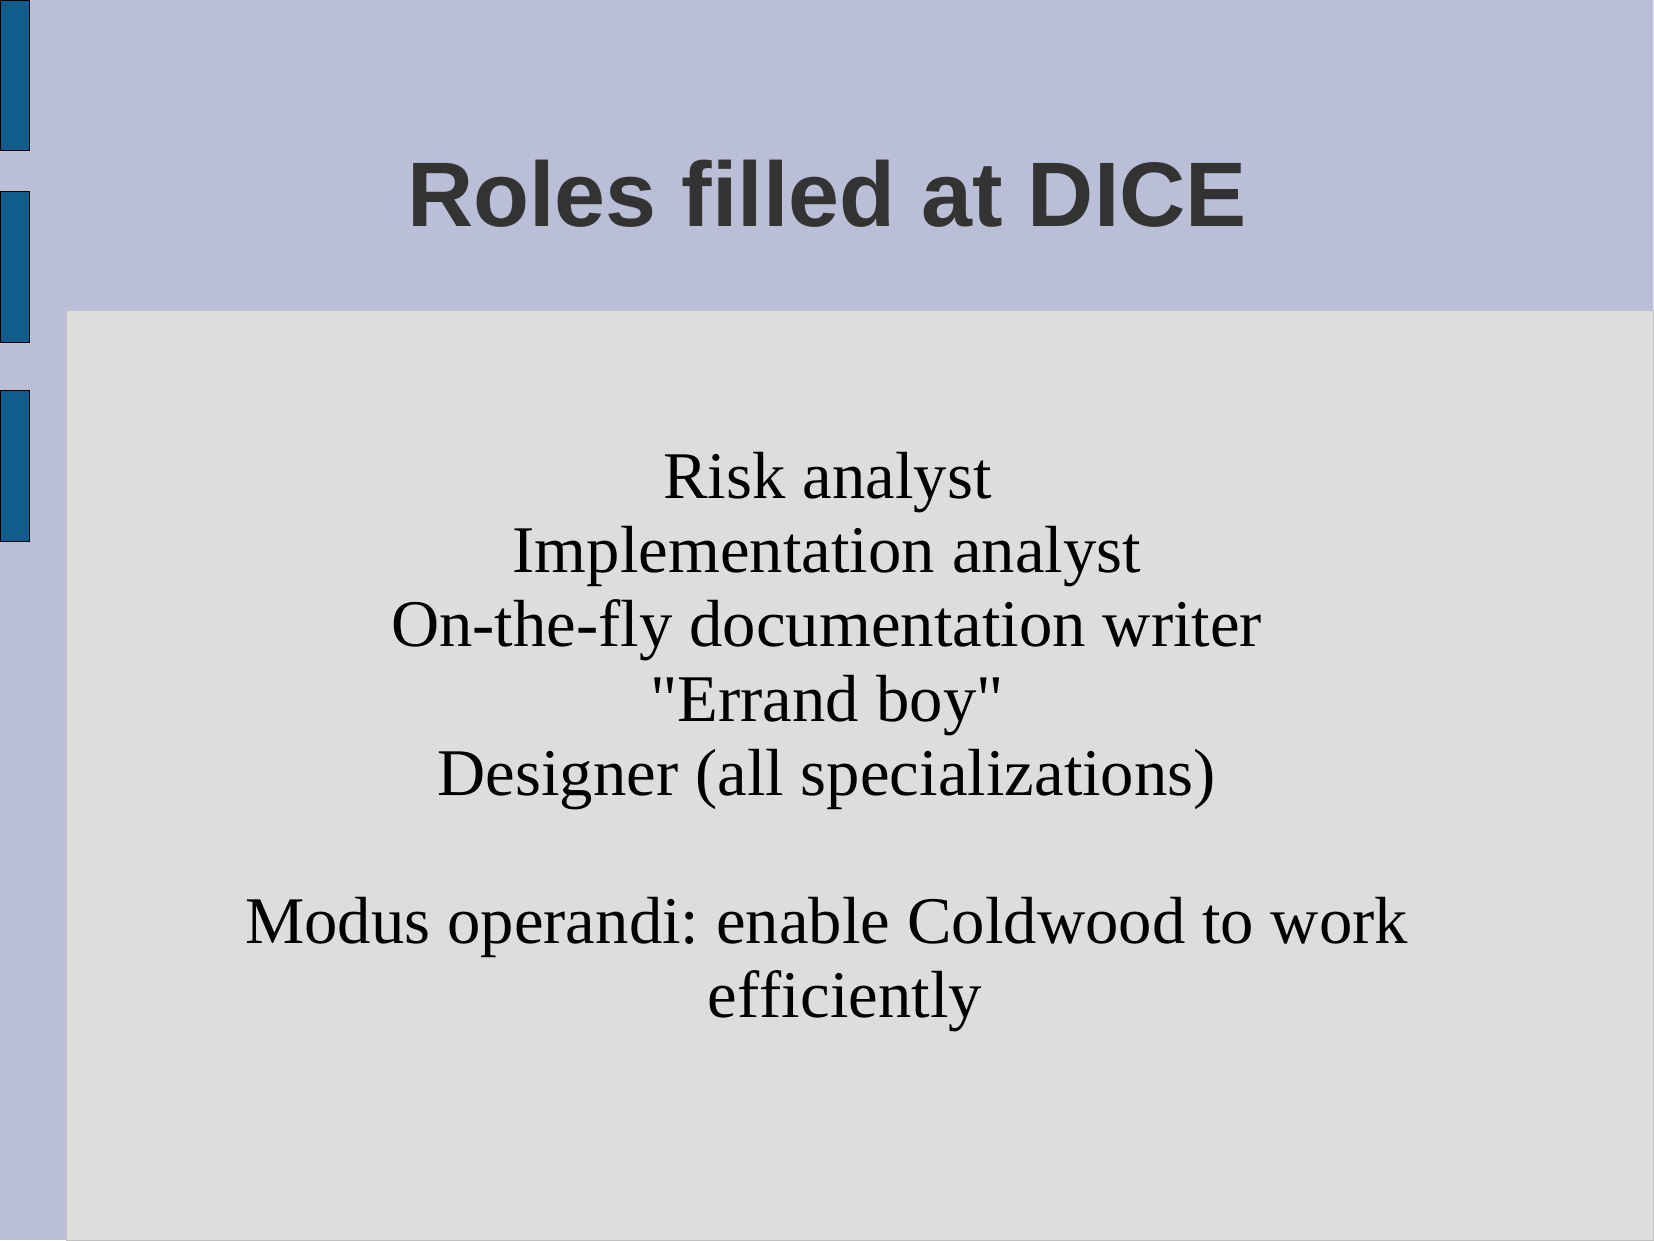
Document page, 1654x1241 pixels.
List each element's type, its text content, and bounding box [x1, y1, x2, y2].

subtitle Risk analyst Implementation analyst On-the-fly documentation writer "Errand boy" Designer (all specializations) Modus operandi: enable Coldwood to work efficiently [121, 344, 1534, 1127]
title Roles filled at DICE [121, 91, 1534, 299]
